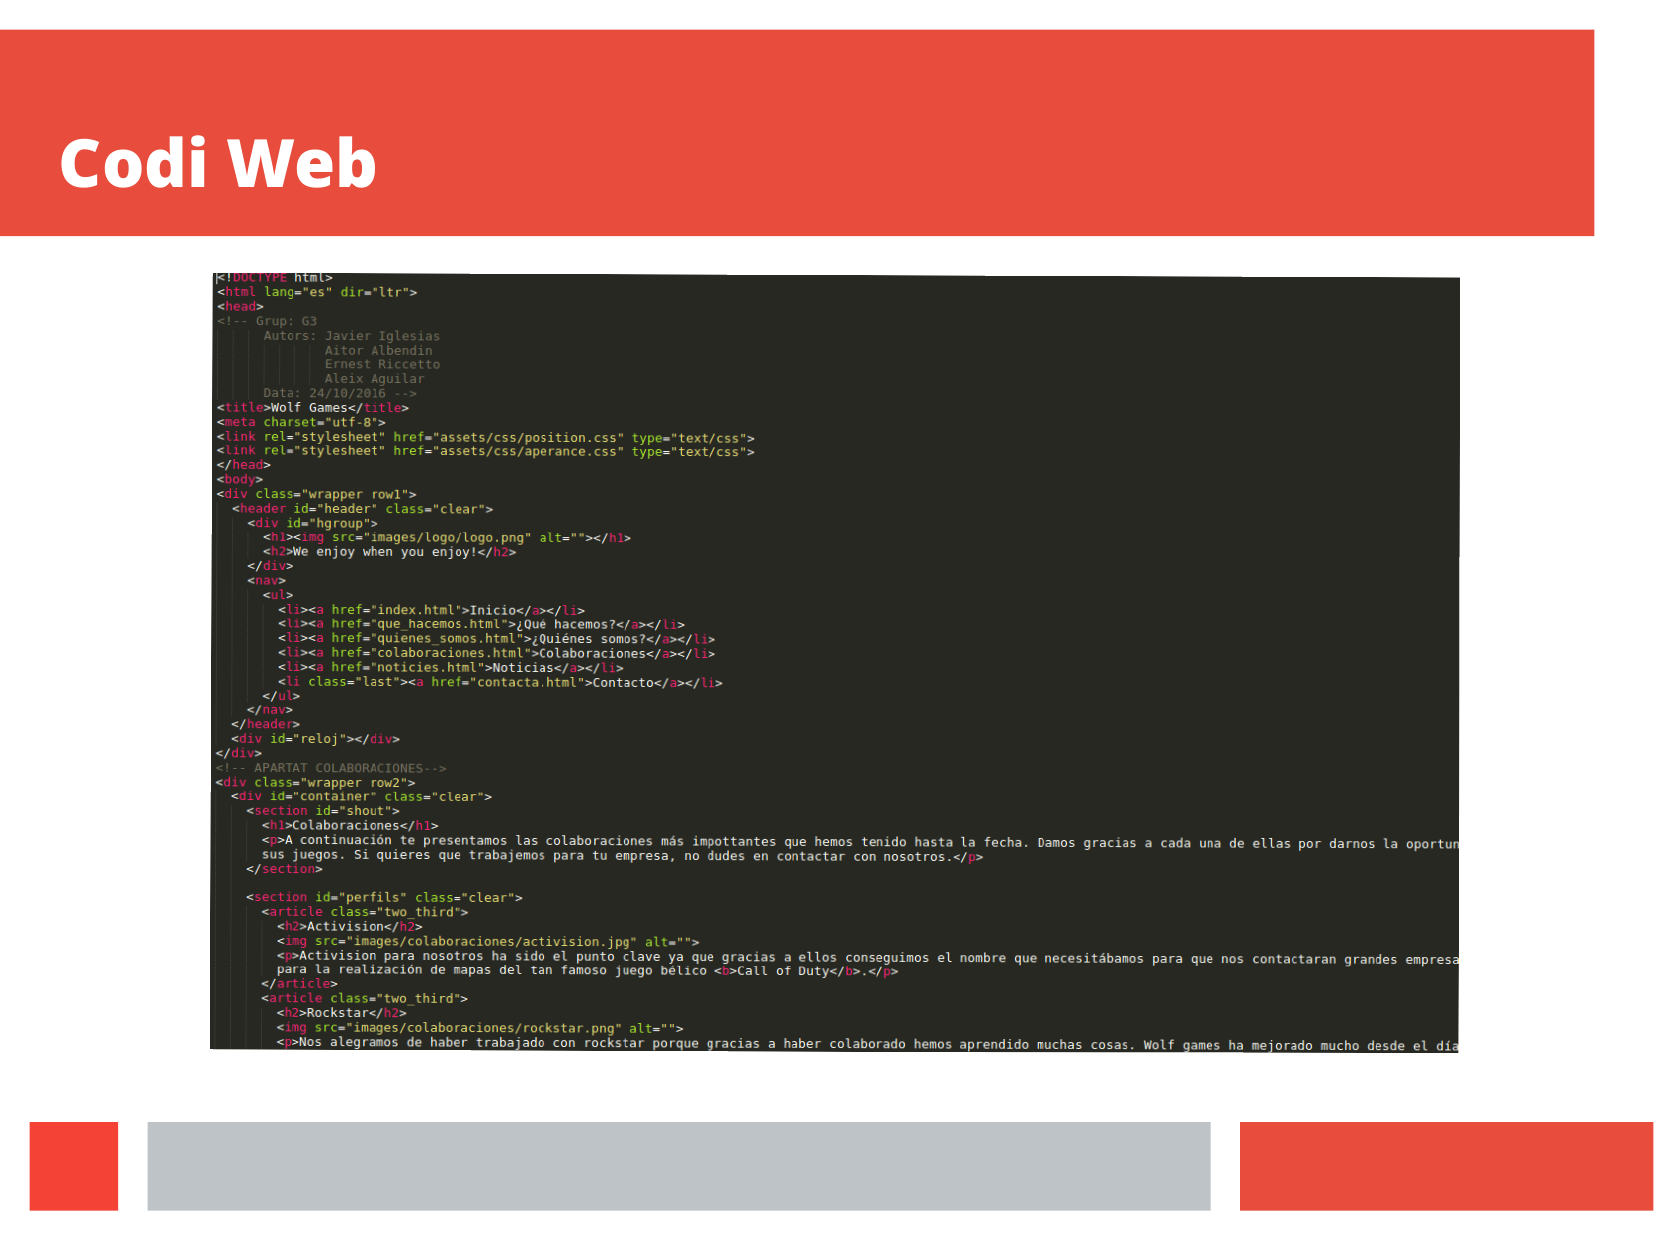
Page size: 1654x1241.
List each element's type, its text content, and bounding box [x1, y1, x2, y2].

picture [209, 272, 1460, 1053]
title Codi Web [59, 59, 1595, 207]
